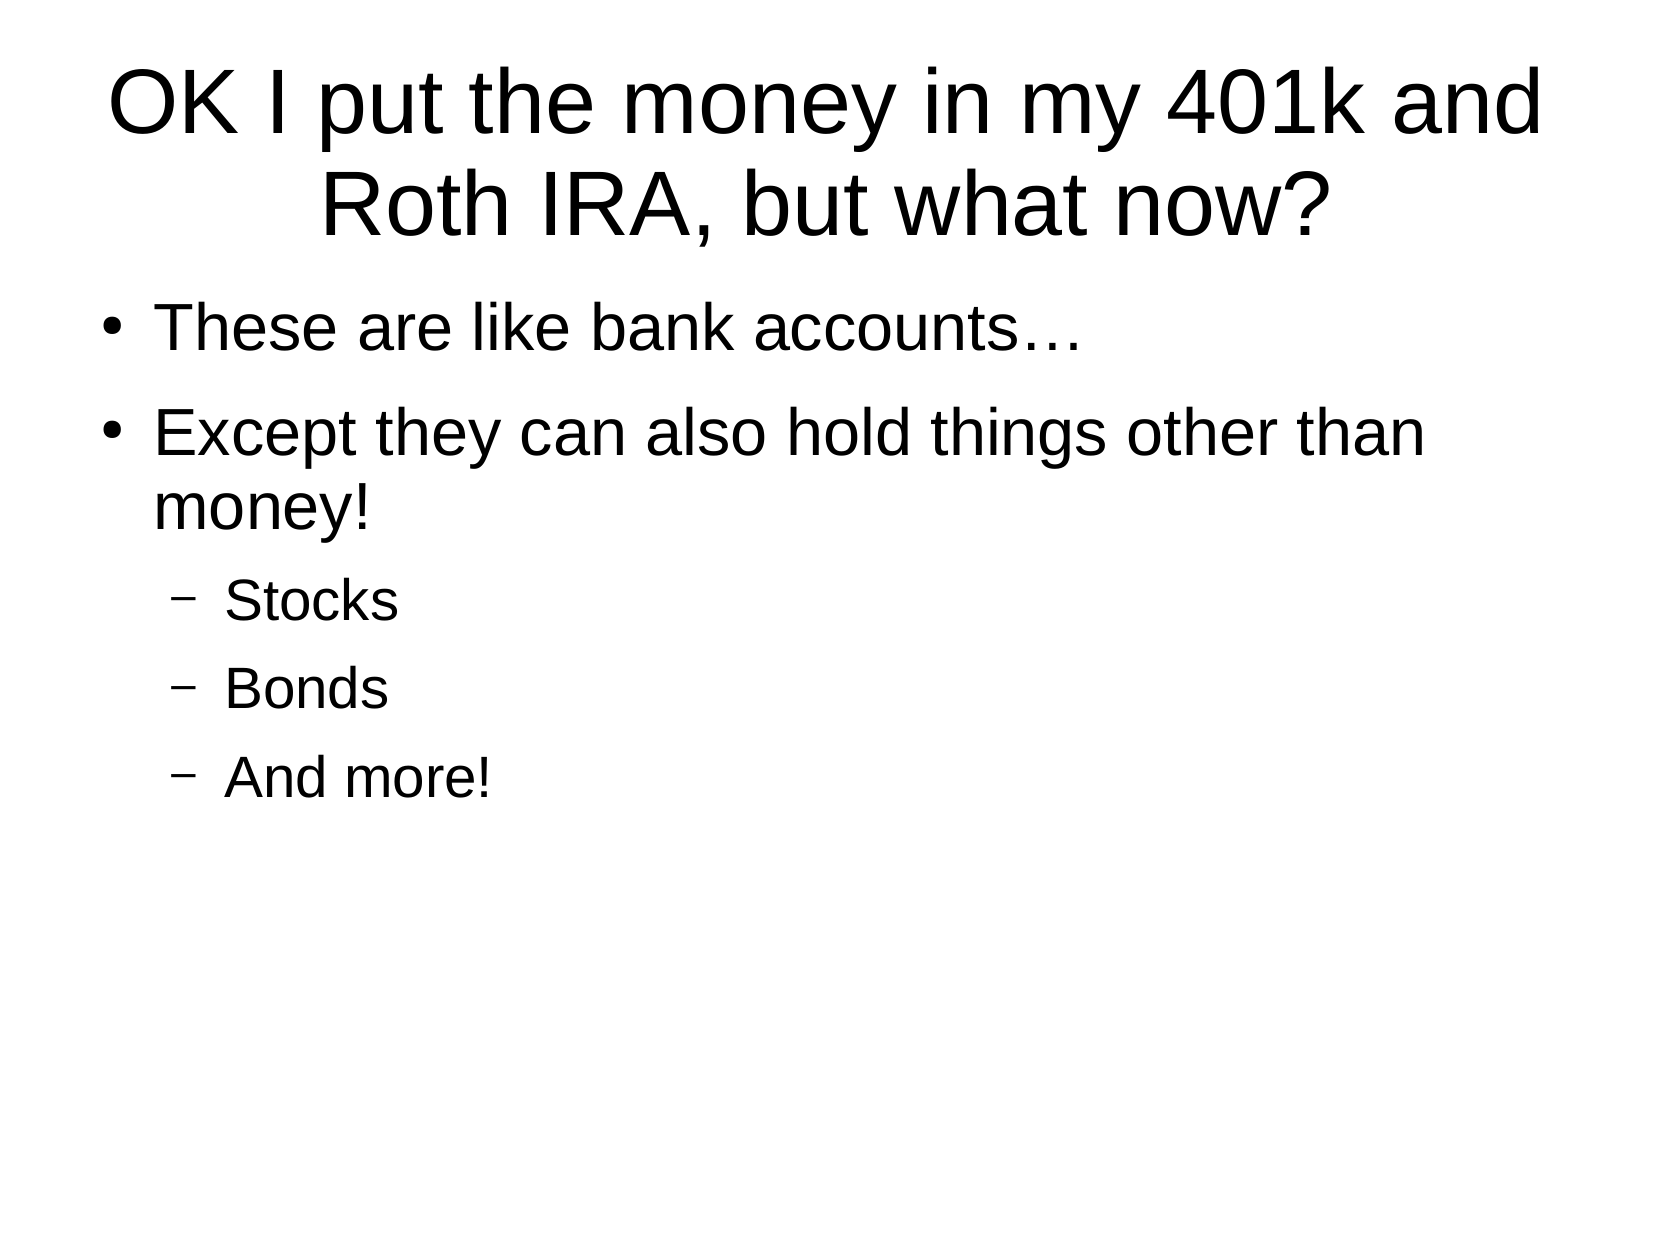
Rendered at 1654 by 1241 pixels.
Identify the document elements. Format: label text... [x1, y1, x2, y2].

list These are like bank accounts… Except they can also hold things other than money! Stocks Bonds And more! [82, 290, 1571, 1010]
title OK I put the money in my 401k and Roth IRA, but what now? [82, 49, 1571, 257]
